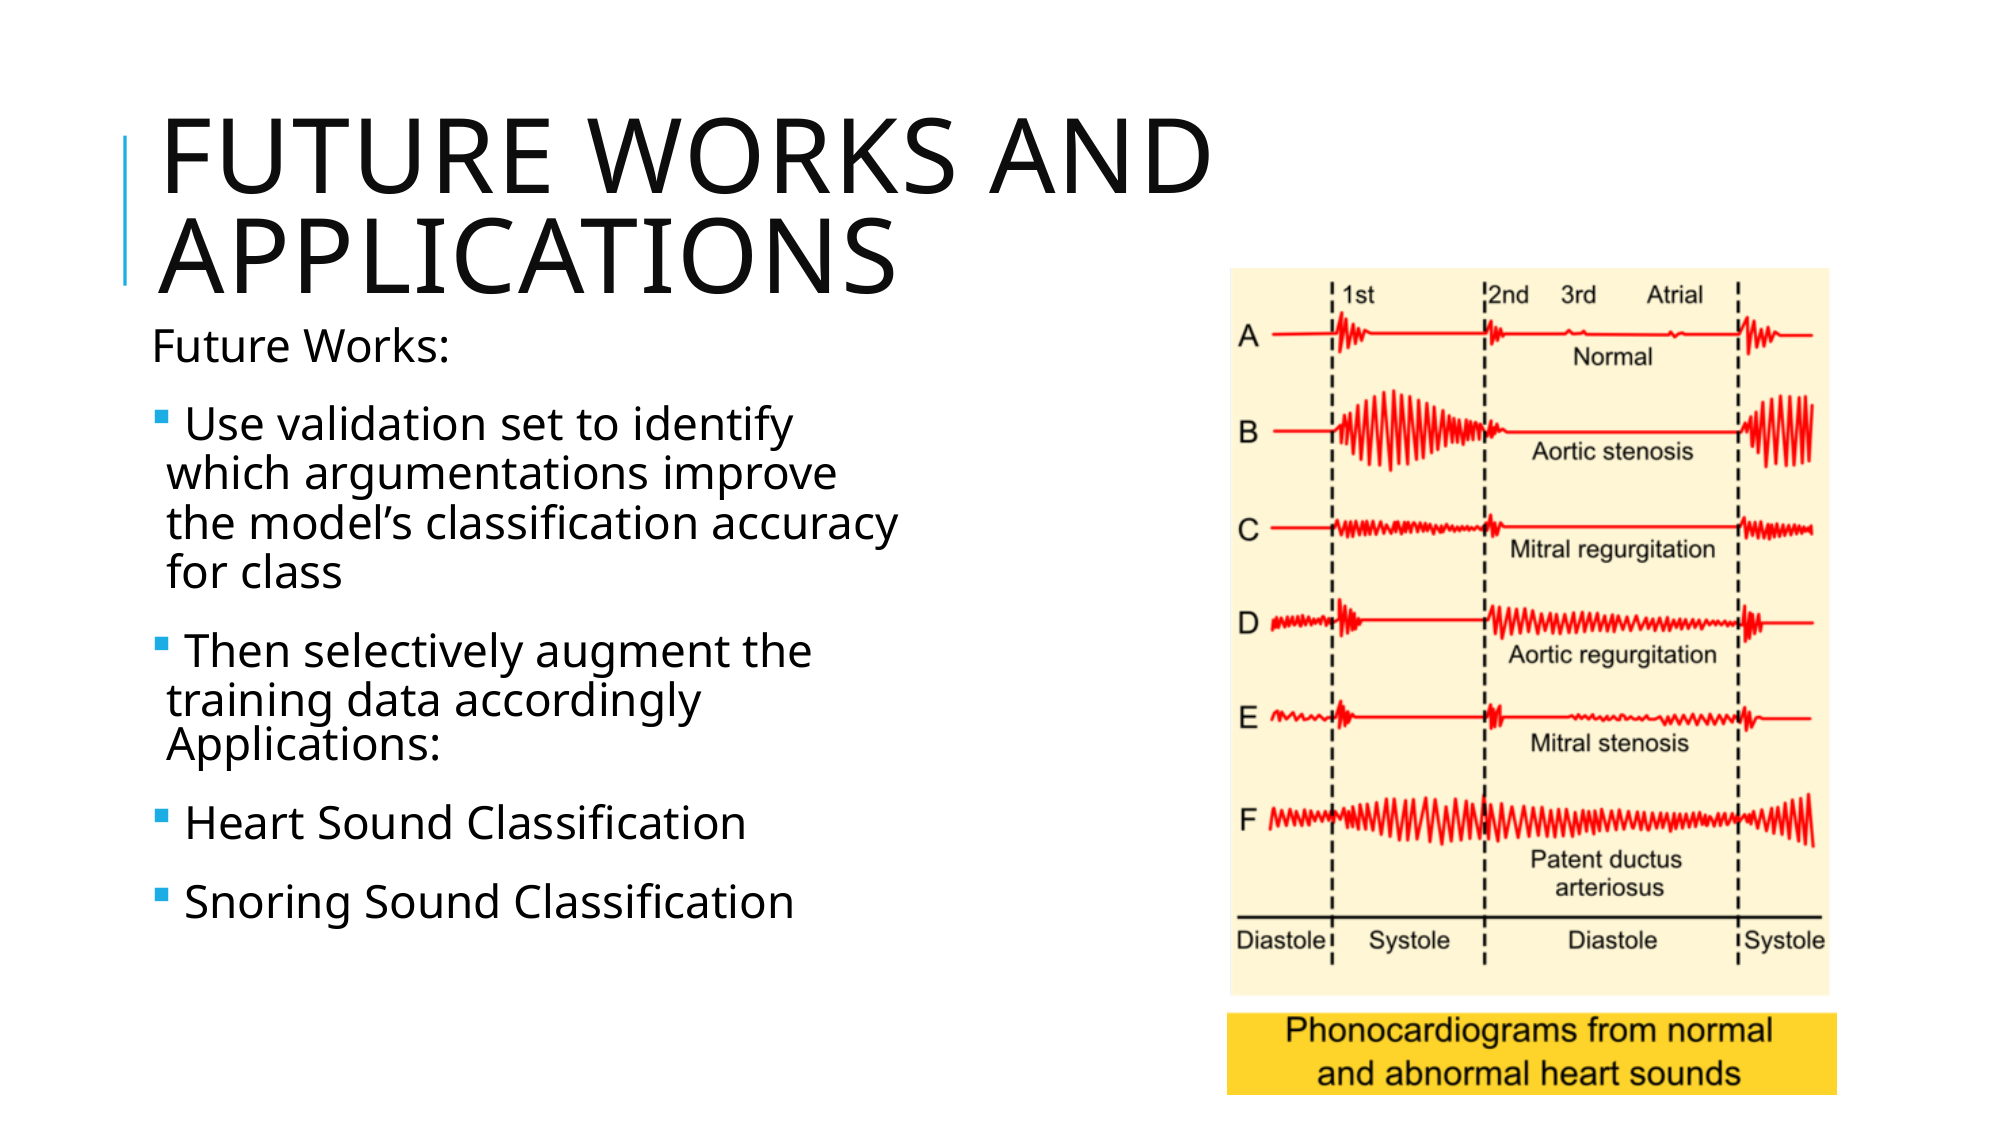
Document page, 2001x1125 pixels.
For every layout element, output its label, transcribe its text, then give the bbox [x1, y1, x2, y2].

list Future Works: Use validation set to identify which argumentations improve the model’s classification accuracy for class Then selectively augment the training data accordingly [143, 314, 924, 713]
title Future Works and Applications [143, 90, 1738, 337]
picture [1227, 268, 1837, 1095]
list Applications: Heart Sound Classification Snoring Sound Classification [143, 713, 924, 1015]
